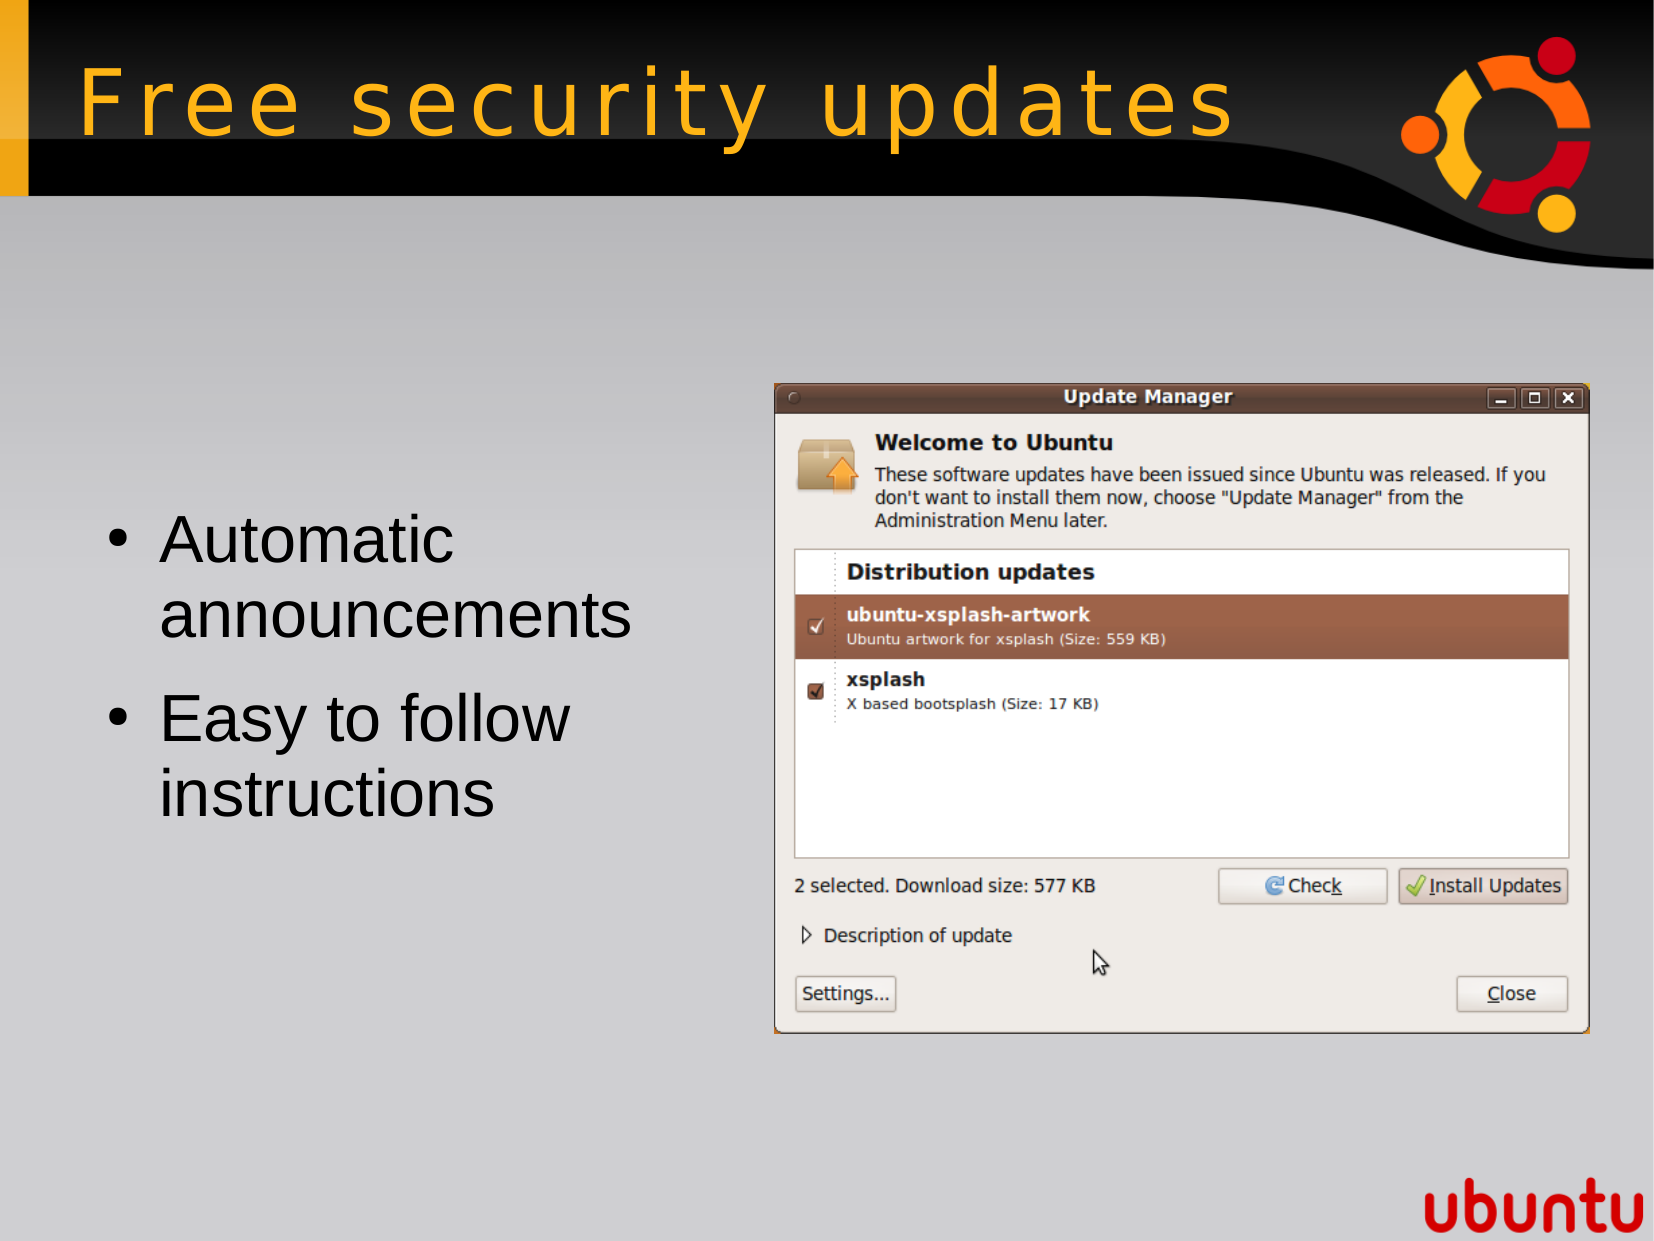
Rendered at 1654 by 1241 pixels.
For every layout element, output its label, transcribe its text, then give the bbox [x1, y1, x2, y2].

title Free security updates [76, 0, 1300, 207]
picture [0, 0, 1654, 1241]
list Automatic announcements Easy to follow instructions [88, 501, 774, 916]
